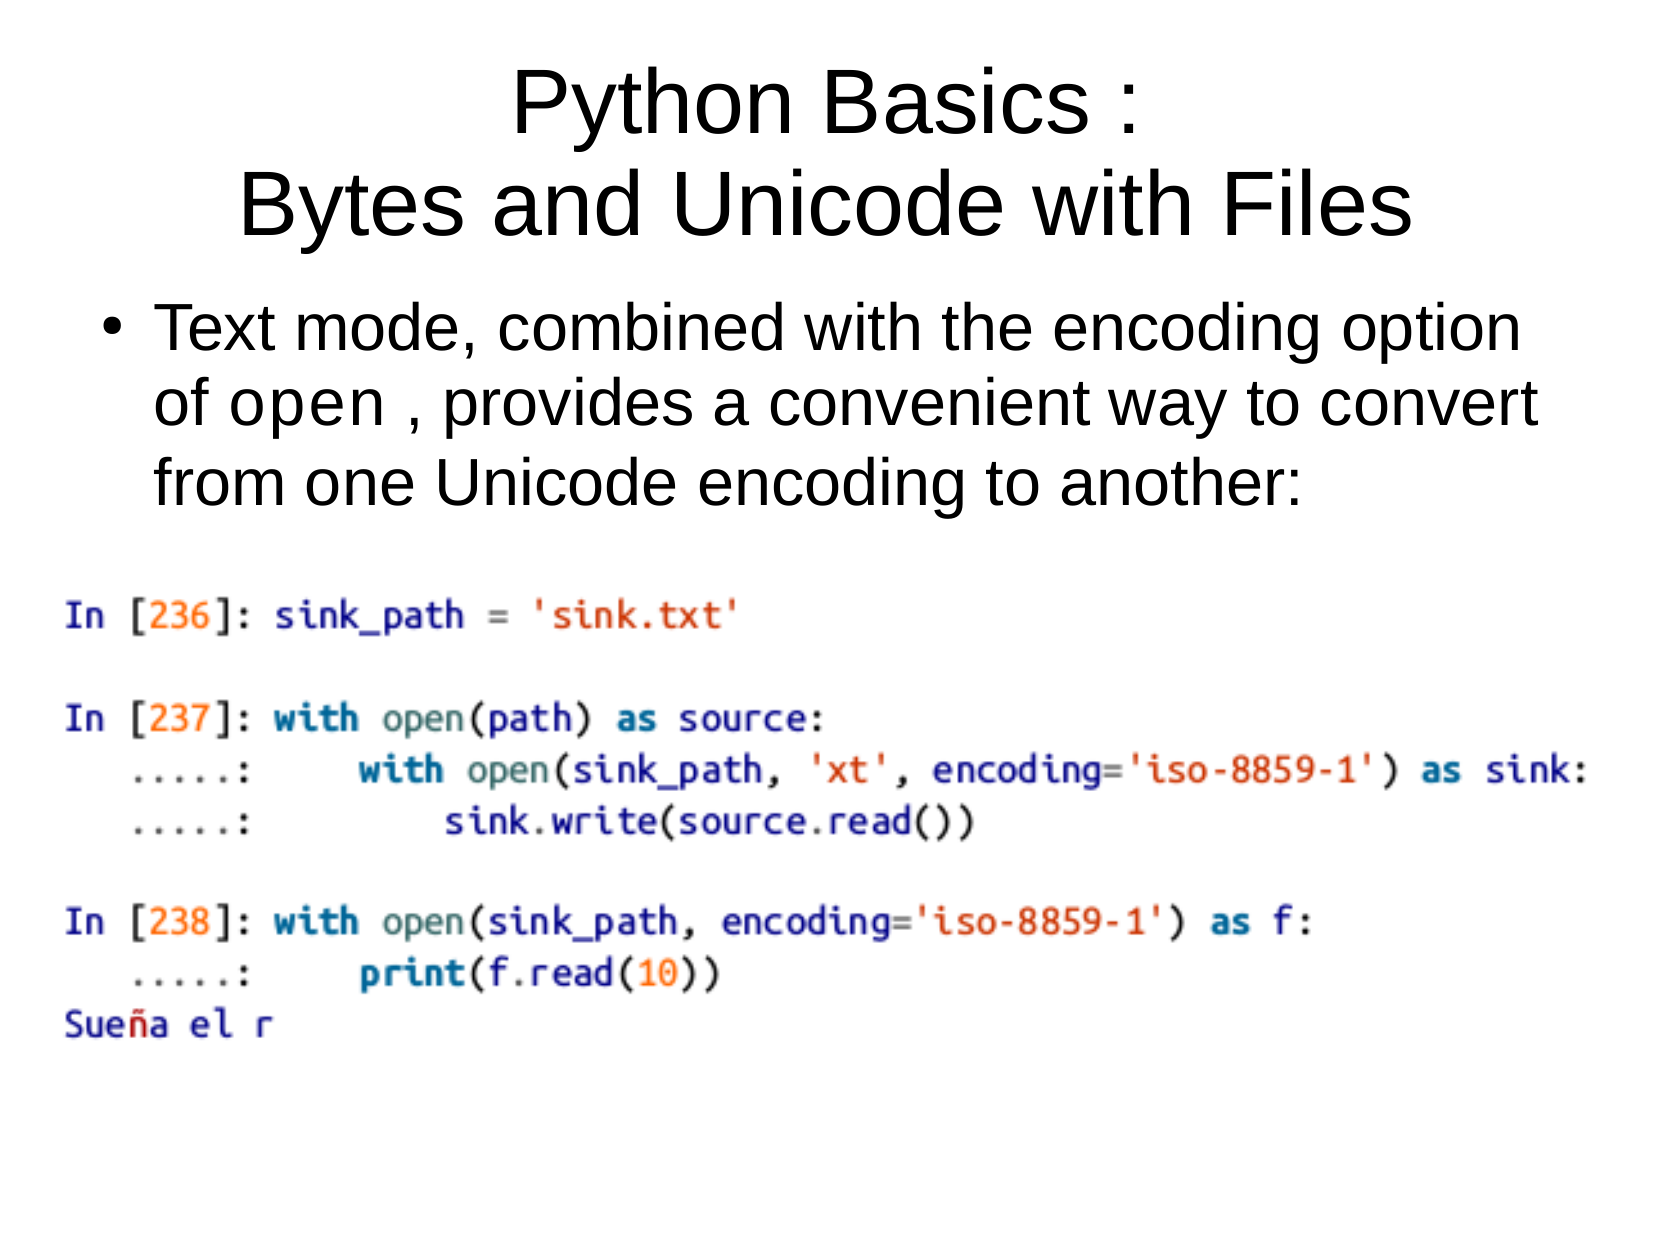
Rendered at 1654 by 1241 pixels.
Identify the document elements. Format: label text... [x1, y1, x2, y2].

list Text mode, combined with the encoding option of open , provides a convenient way to convert from one Unicode encoding to another: [82, 290, 1571, 580]
picture [54, 580, 1604, 1056]
title Python Basics : Bytes and Unicode with Files [82, 49, 1571, 257]
